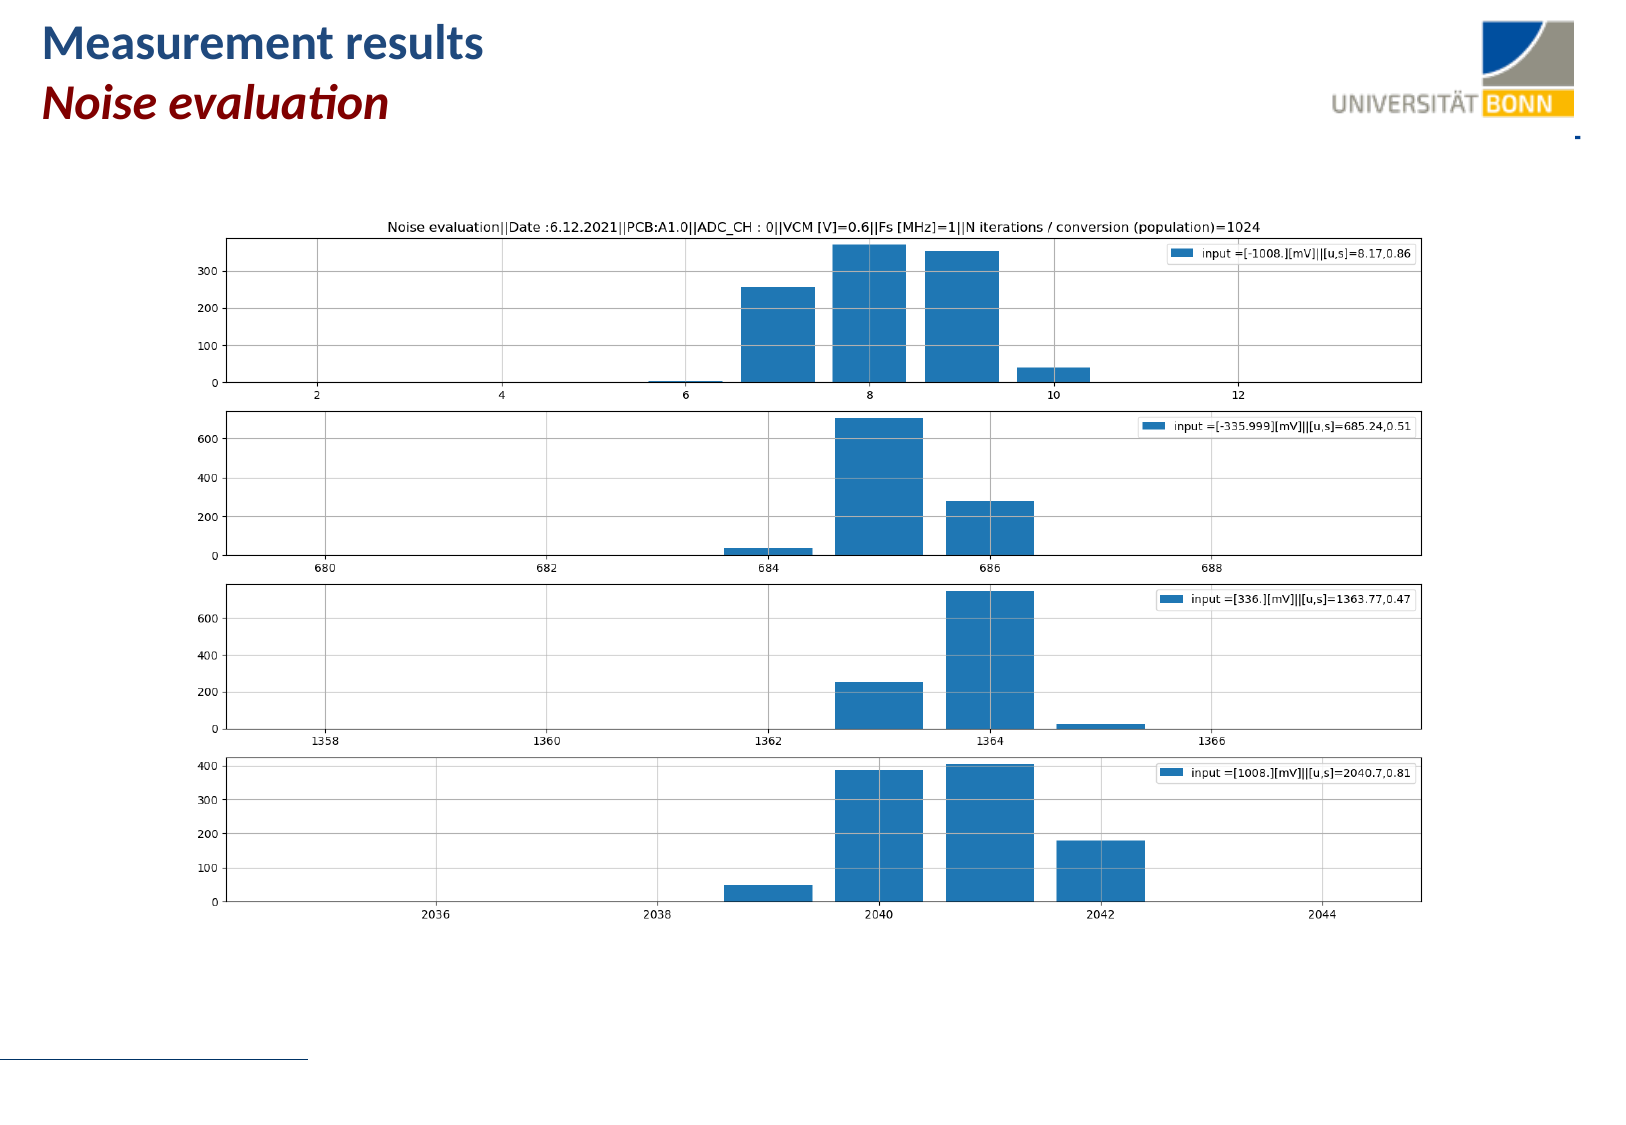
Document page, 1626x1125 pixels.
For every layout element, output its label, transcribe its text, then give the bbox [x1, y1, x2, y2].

picture [33, 0, 1575, 996]
title Measurement results Noise evaluation [26, 2, 1256, 97]
